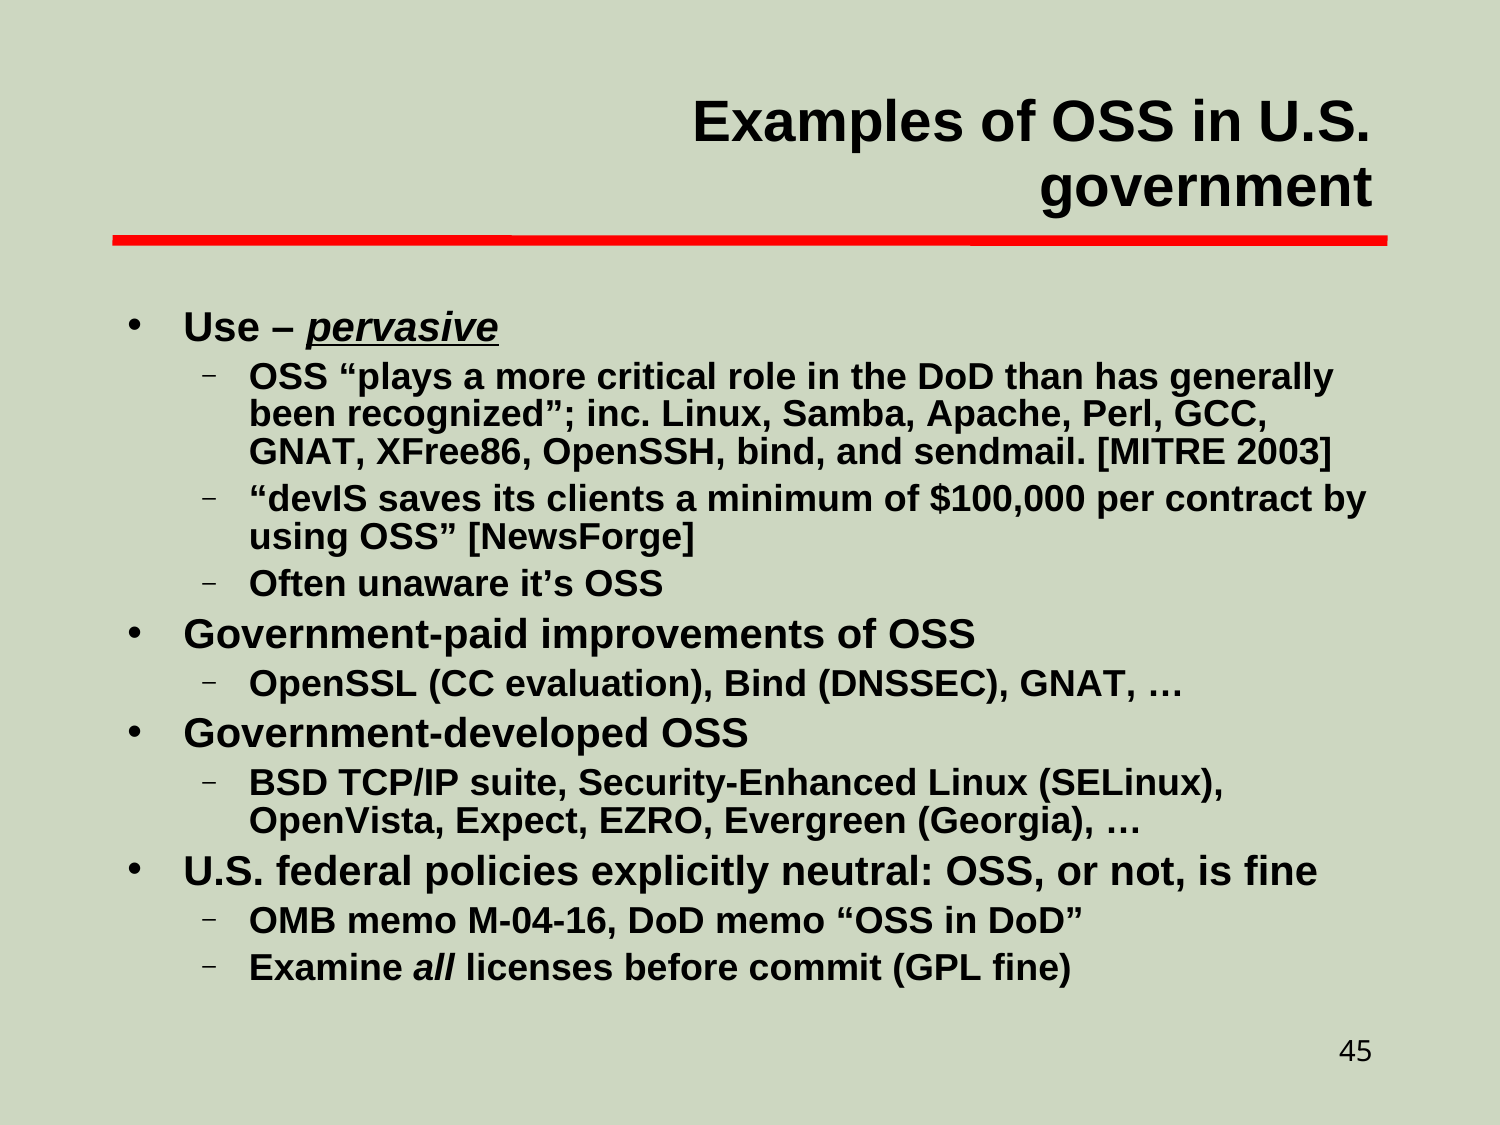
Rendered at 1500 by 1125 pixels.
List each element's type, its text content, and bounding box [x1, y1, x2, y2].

list Use – pervasive OSS “plays a more critical role in the DoD than has generally been recognized”; inc. Linux, Samba, Apache, Perl, GCC, GNAT, XFree86, OpenSSH, bind, and sendmail. [MITRE 2003] “devIS saves its clients a minimum of $100,000 per contract by using OSS” [NewsForge] Often unaware it’s OSS Government-paid improvements of OSS OpenSSL (CC evaluation), Bind (DNSSEC), GNAT, … Government-developed OSS BSD TCP/IP suite, Security-Enhanced Linux (SELinux), OpenVista, Expect, EZRO, Evergreen (Georgia), … U.S. federal policies explicitly neutral: OSS, or not, is fine OMB memo M-04-16, DoD memo “OSS in DoD” Examine all licenses before commit (GPL fine) [112, 299, 1388, 1092]
title Examples of OSS in U.S. government [337, 81, 1388, 228]
